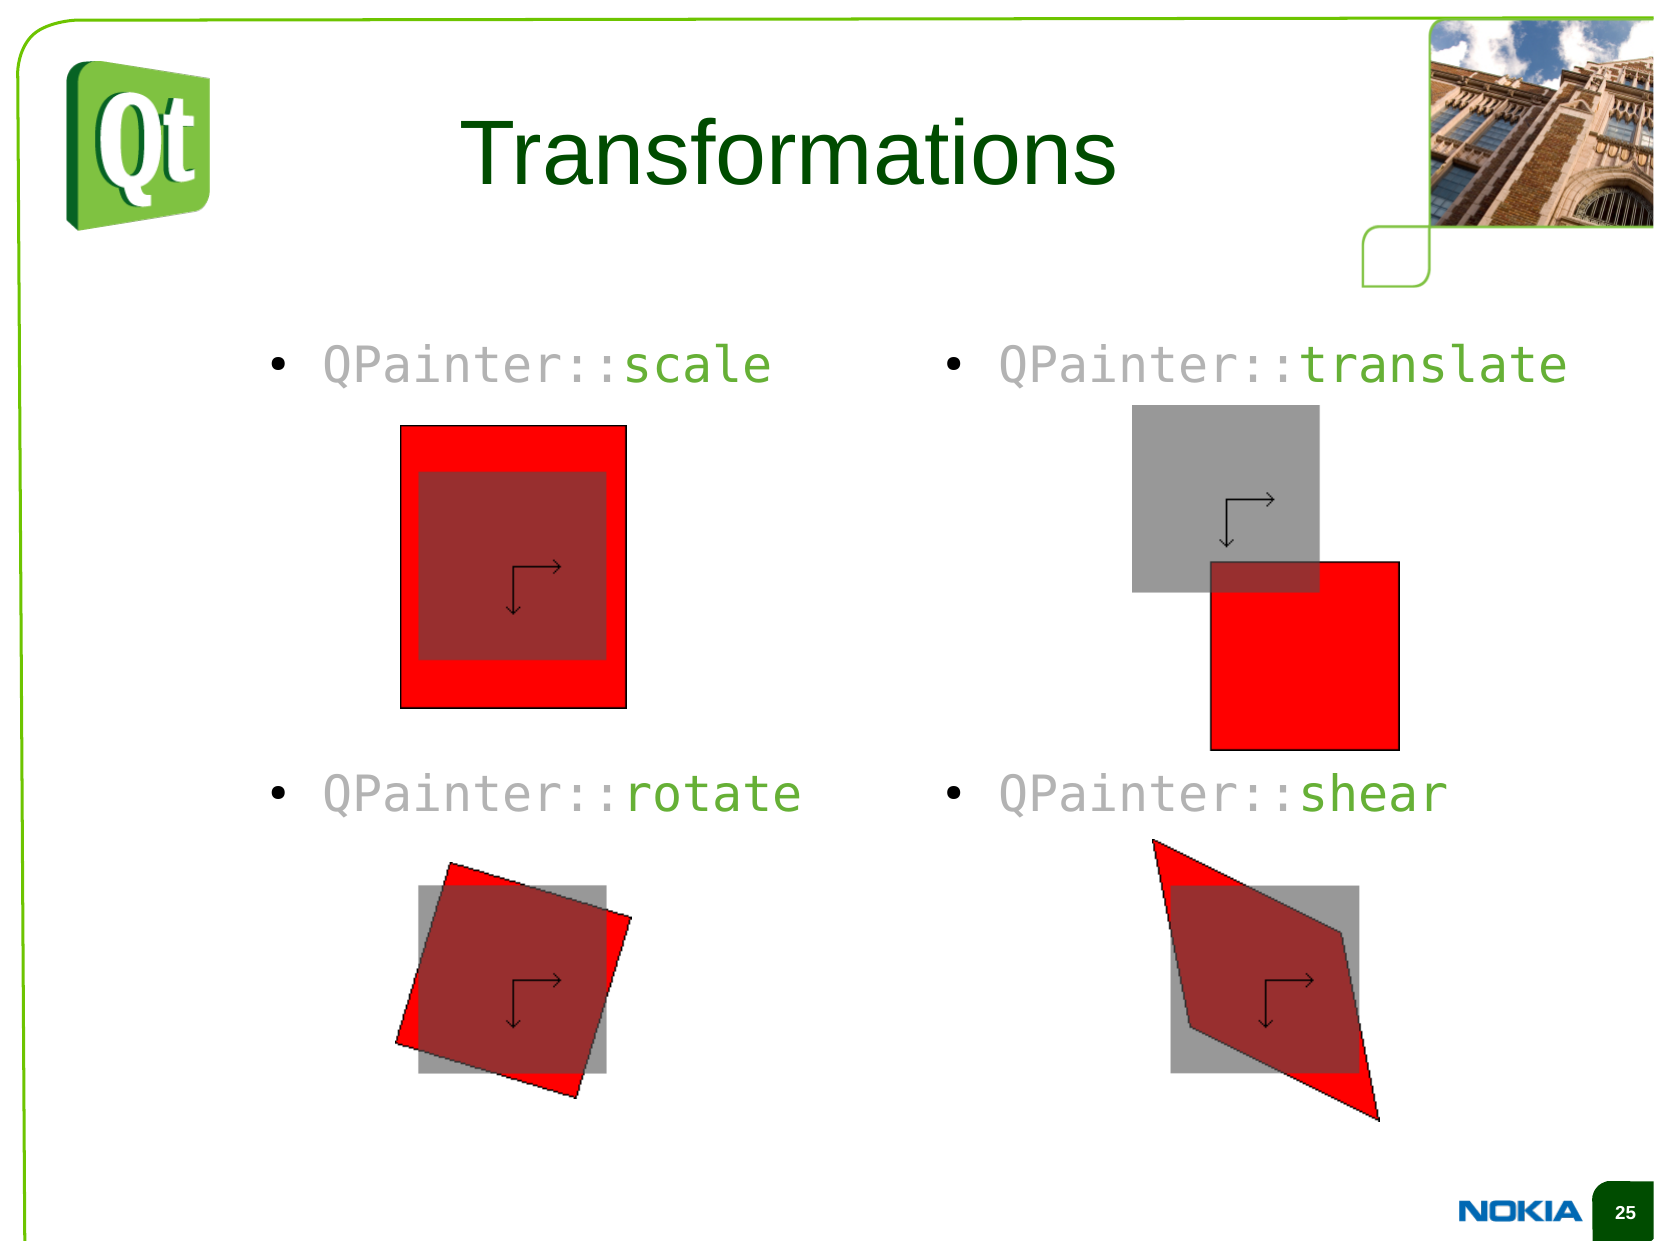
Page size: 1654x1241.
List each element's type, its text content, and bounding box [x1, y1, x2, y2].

picture [395, 862, 632, 1099]
picture [66, 61, 210, 231]
title Transformations [251, 49, 1327, 257]
list QPainter::translate QPainter::shear [927, 336, 1571, 1156]
list QPainter::scale QPainter::rotate [251, 336, 895, 1156]
picture [400, 425, 627, 709]
picture [1338, 7, 1654, 308]
picture [1459, 1200, 1583, 1222]
